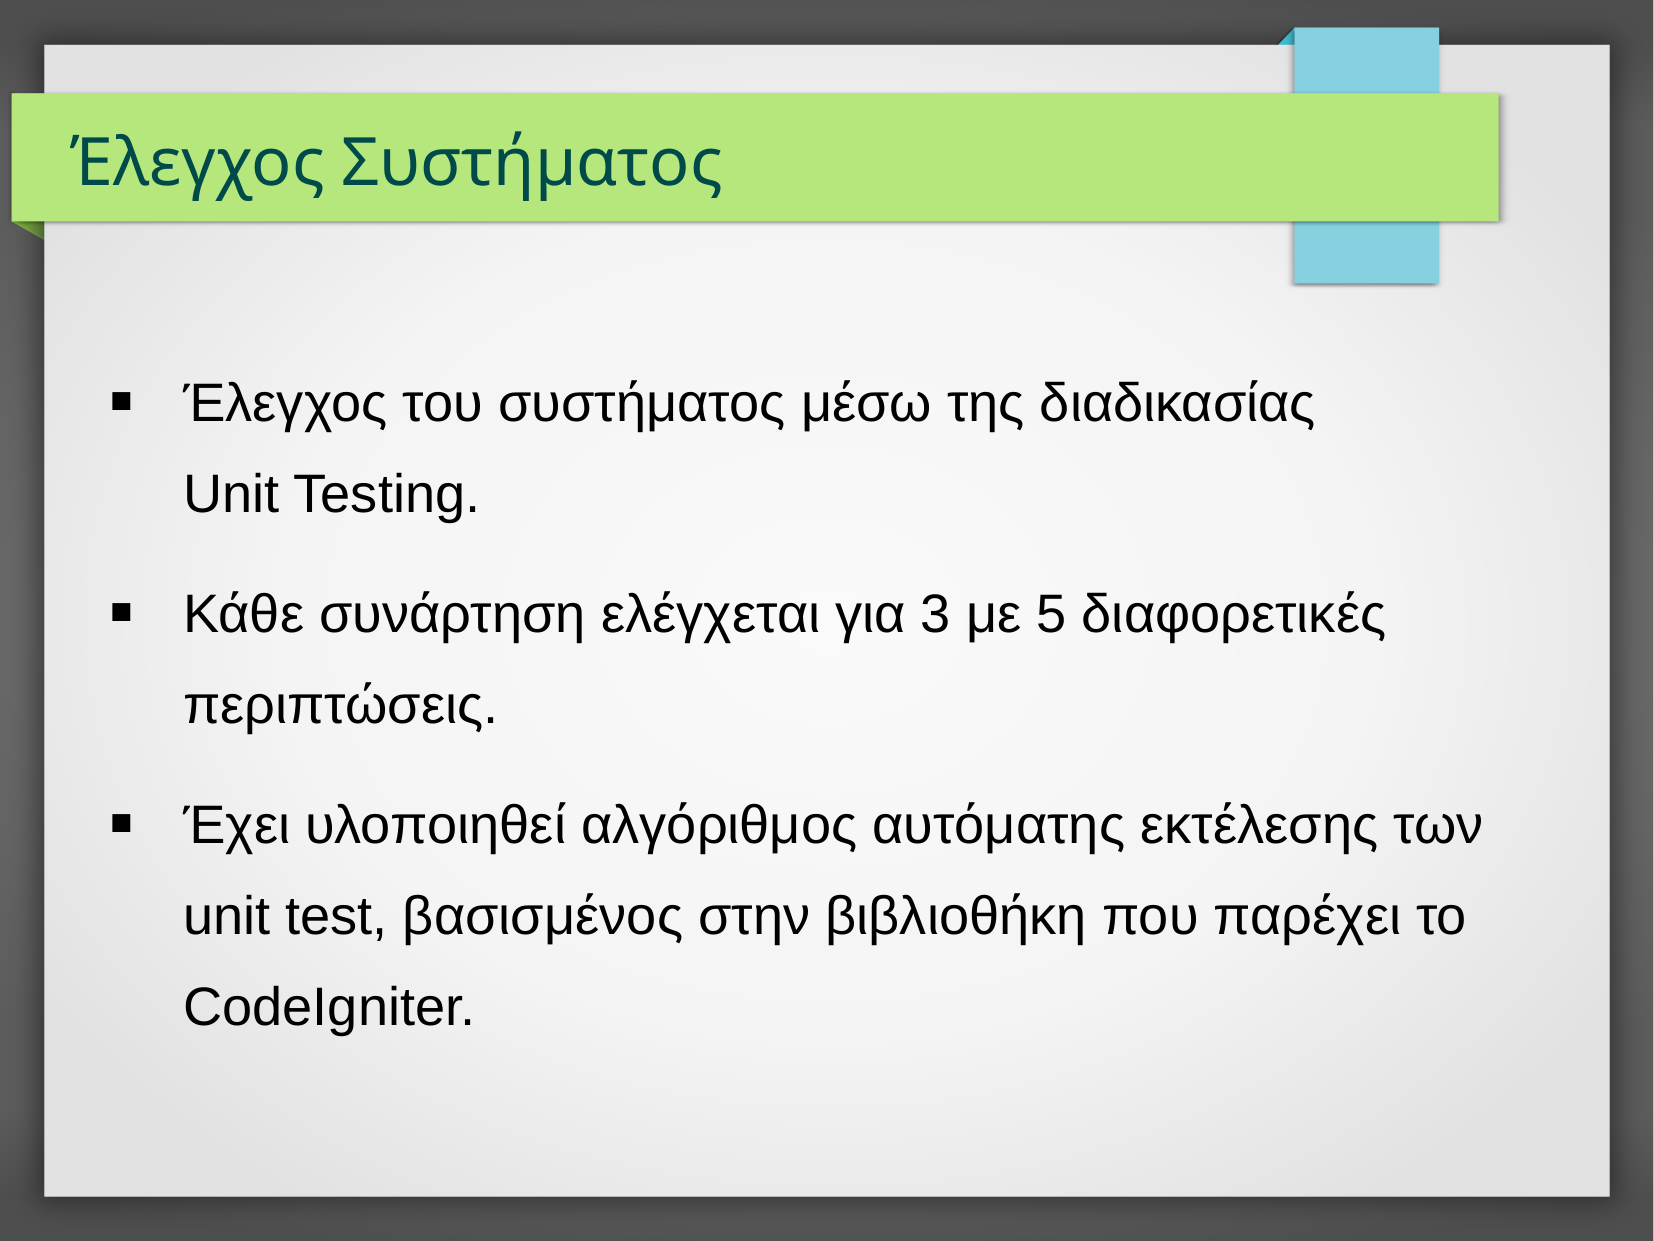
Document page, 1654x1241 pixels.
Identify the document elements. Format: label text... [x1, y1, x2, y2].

list Έλεγχος του συστήματος μέσω της διαδικασίας Unit Testing. Κάθε συνάρτηση ελέγχεται για 3 με 5 διαφορετικές περιπτώσεις. Έχει υλοποιηθεί αλγόριθμος αυτόματης εκτέλεσης των unit test, βασισμένος στην βιβλιοθήκη που παρέχει το CodeIgniter. [94, 342, 1536, 1062]
picture [0, 0, 1654, 1241]
title Έλεγχος Συστήματος [70, 106, 1229, 213]
